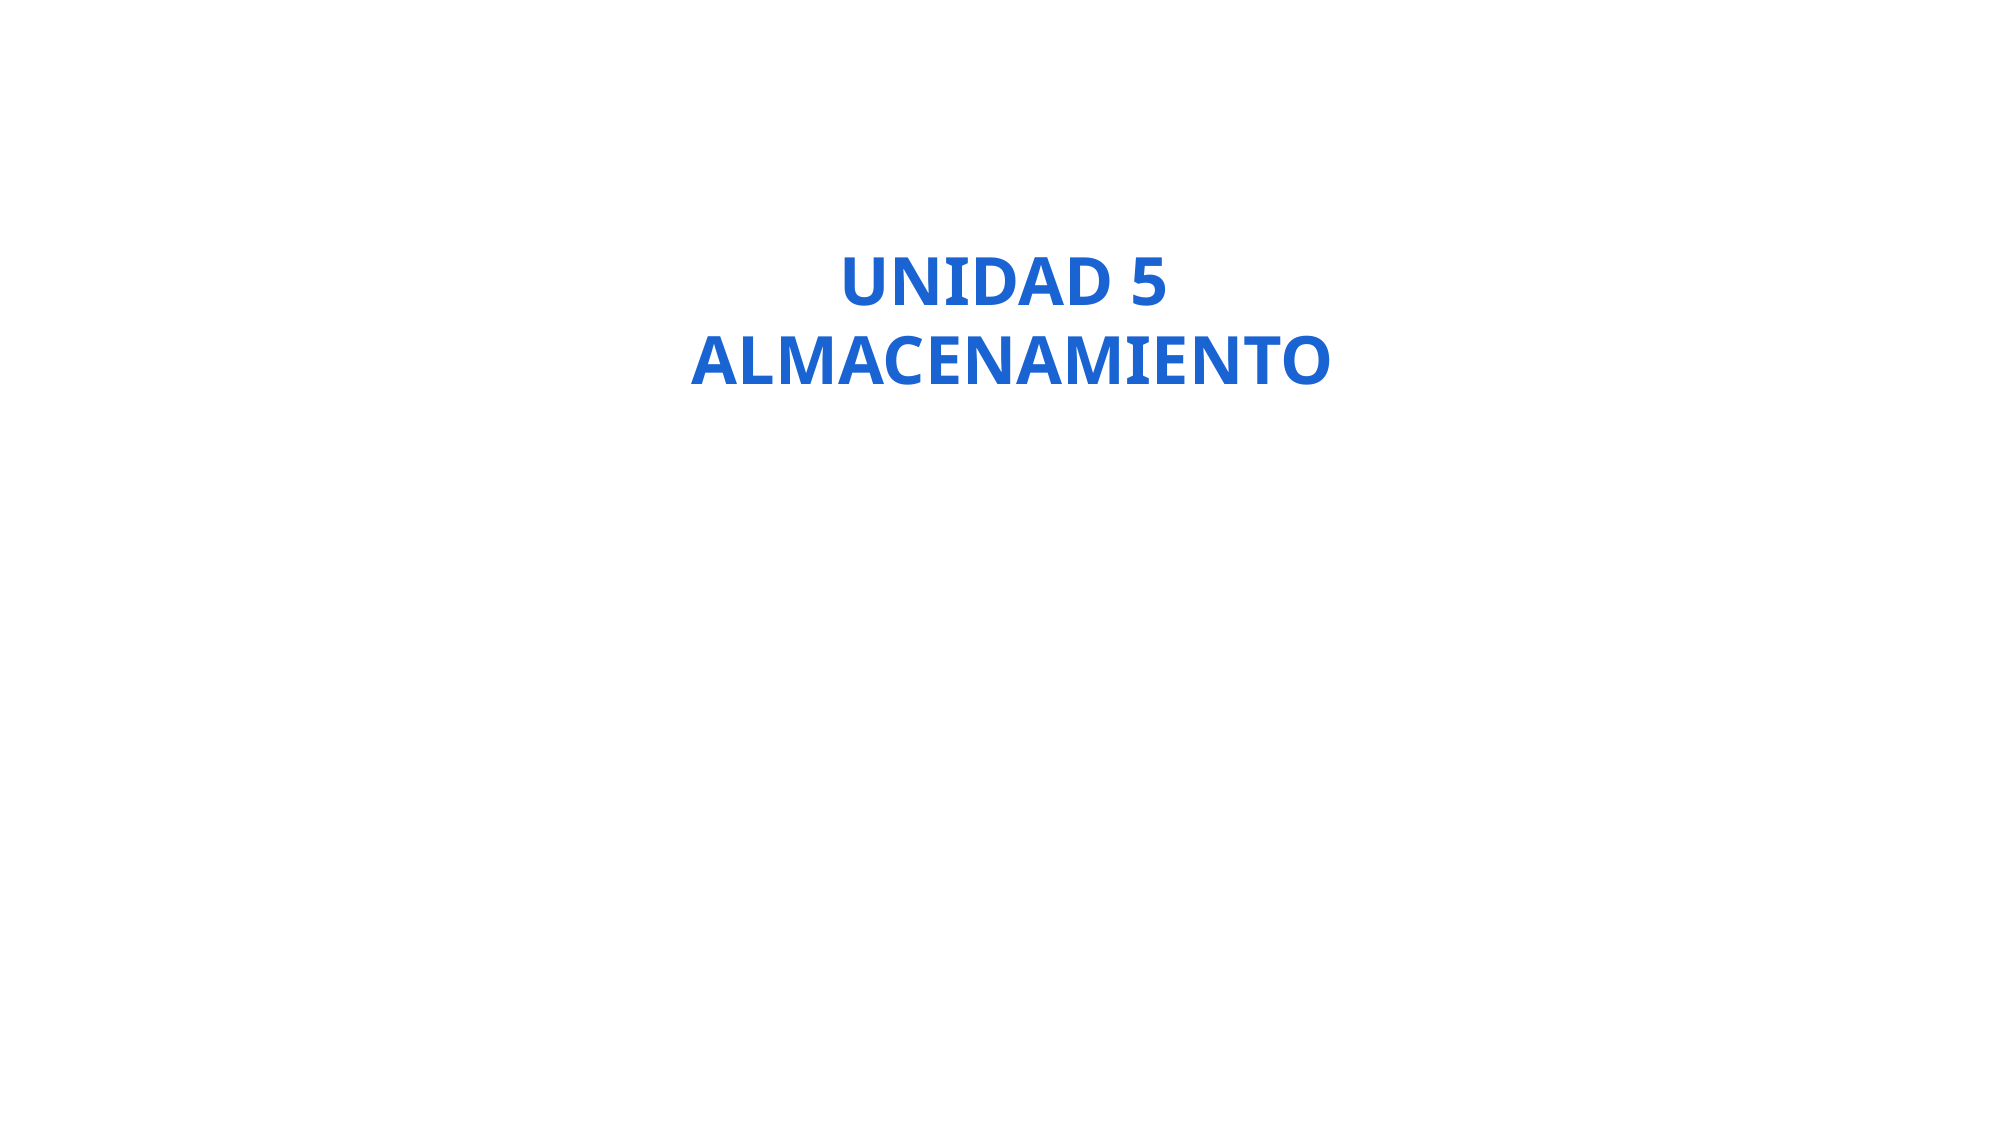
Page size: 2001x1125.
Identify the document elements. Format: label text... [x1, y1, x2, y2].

text_box UNIDAD 5 ALMACENAMIENTO [579, 175, 1430, 461]
